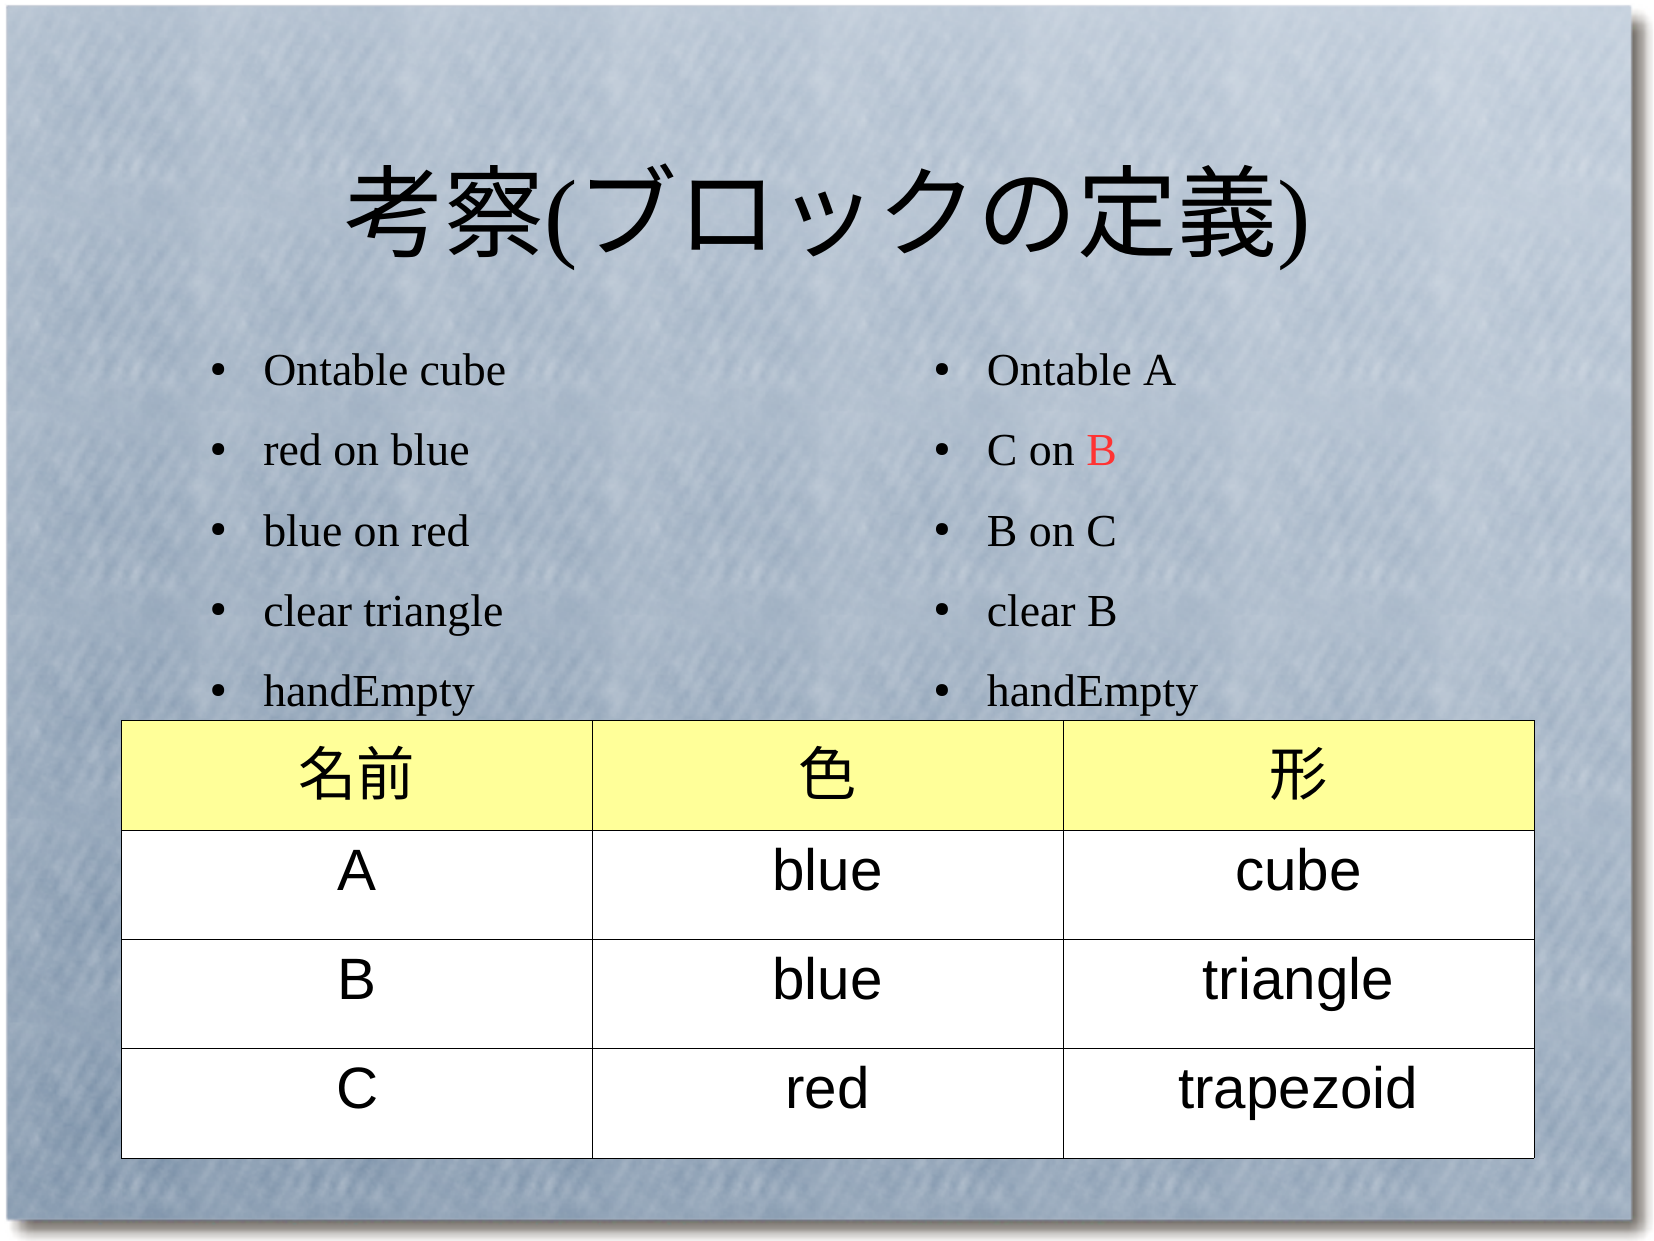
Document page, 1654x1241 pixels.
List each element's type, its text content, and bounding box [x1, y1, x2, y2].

table_header 名前 [122, 721, 592, 830]
table_cell B [122, 940, 592, 1048]
list Ontable A C on B B on C clear B handEmpty [845, 344, 1535, 717]
table_cell A [122, 831, 592, 939]
table_cell blue [593, 940, 1063, 1048]
table_cell triangle [1064, 940, 1534, 1048]
table_header 形 [1064, 721, 1534, 830]
table_cell red [593, 1049, 1063, 1158]
table_cell trapezoid [1064, 1049, 1534, 1158]
table_header 色 [593, 721, 1063, 830]
table_cell cube [1064, 831, 1534, 939]
list Ontable cube red on blue blue on red clear triangle handEmpty [121, 344, 811, 717]
picture [0, 0, 1654, 1241]
table_cell C [122, 1049, 592, 1158]
table_cell blue [593, 831, 1063, 939]
title 考察(ブロックの定義) [121, 102, 1534, 310]
